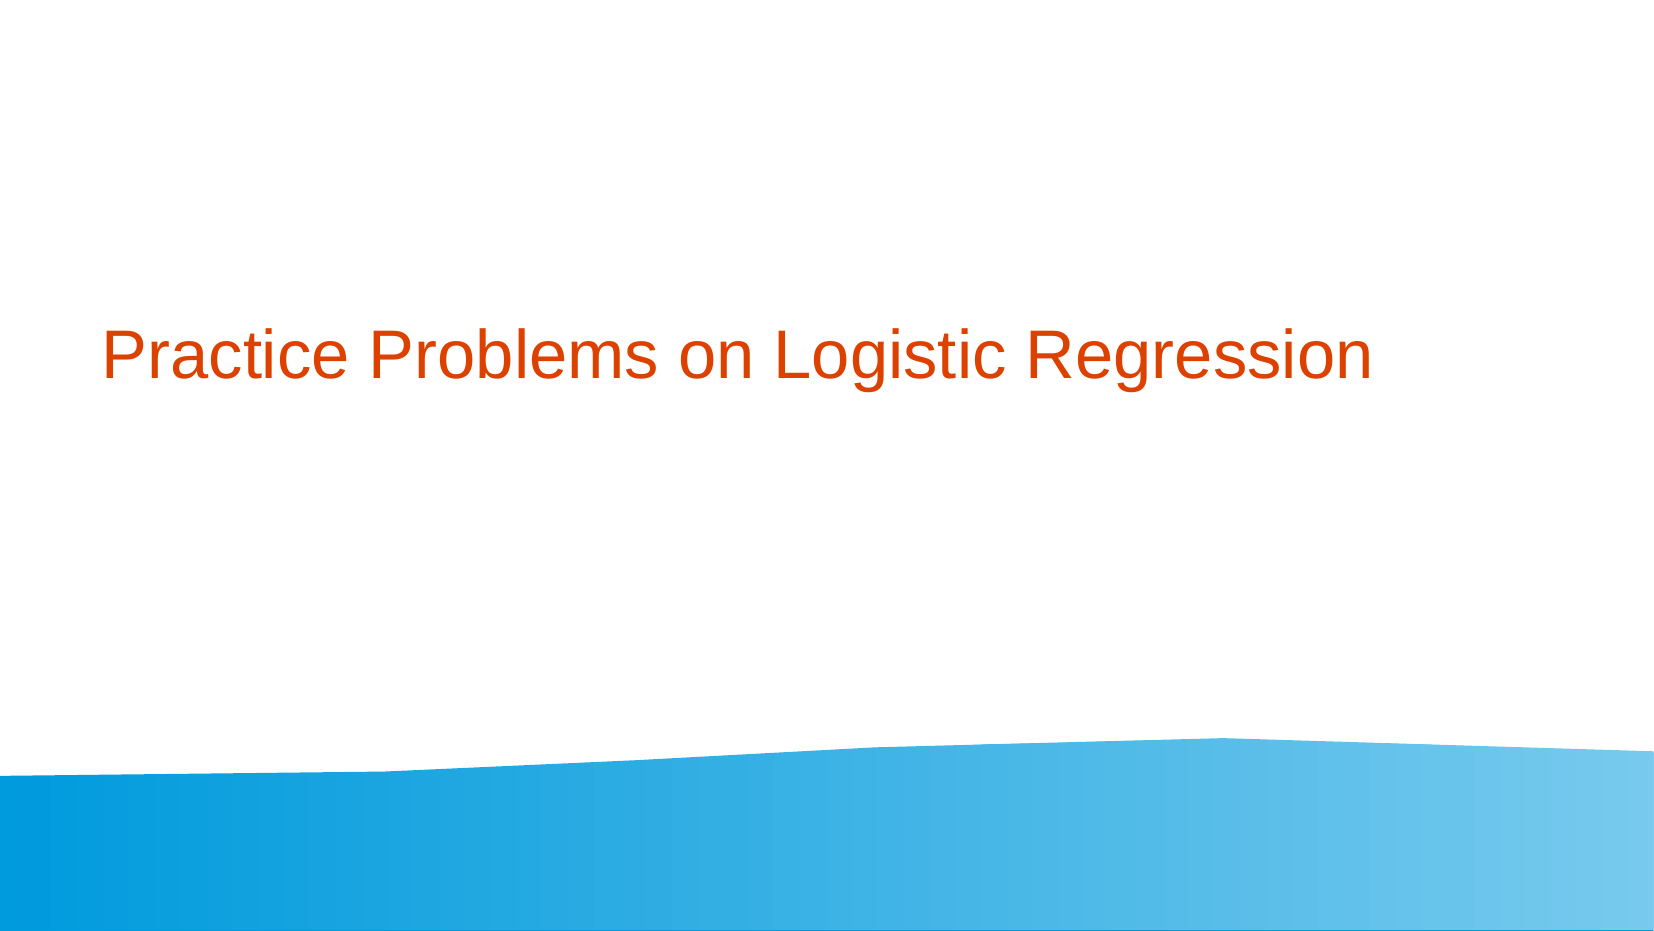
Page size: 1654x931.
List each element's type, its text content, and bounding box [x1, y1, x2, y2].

title Practice Problems on Logistic Regression [0, 265, 1477, 443]
